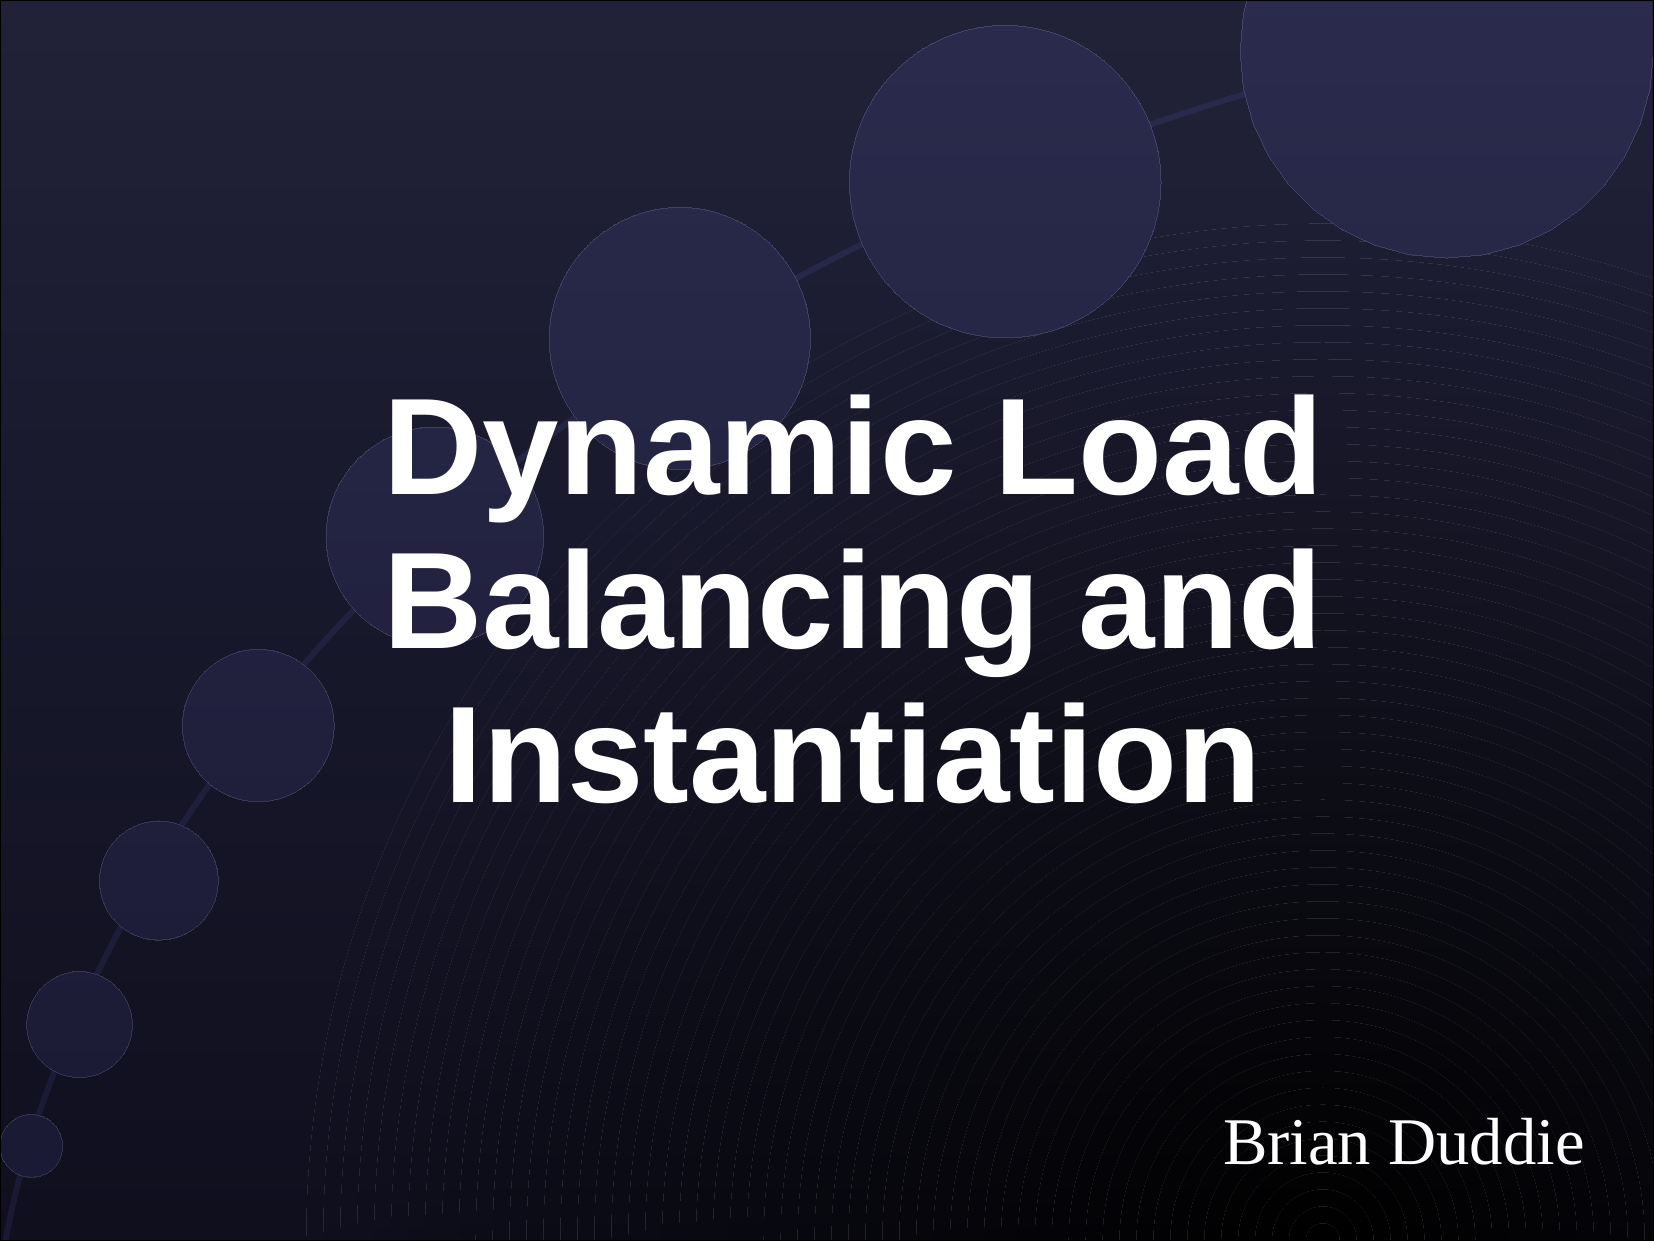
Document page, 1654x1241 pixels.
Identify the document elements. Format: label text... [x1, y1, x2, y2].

subtitle Brian Duddie [1184, 1062, 1625, 1221]
title Dynamic Load Balancing and Instantiation [147, 290, 1560, 912]
